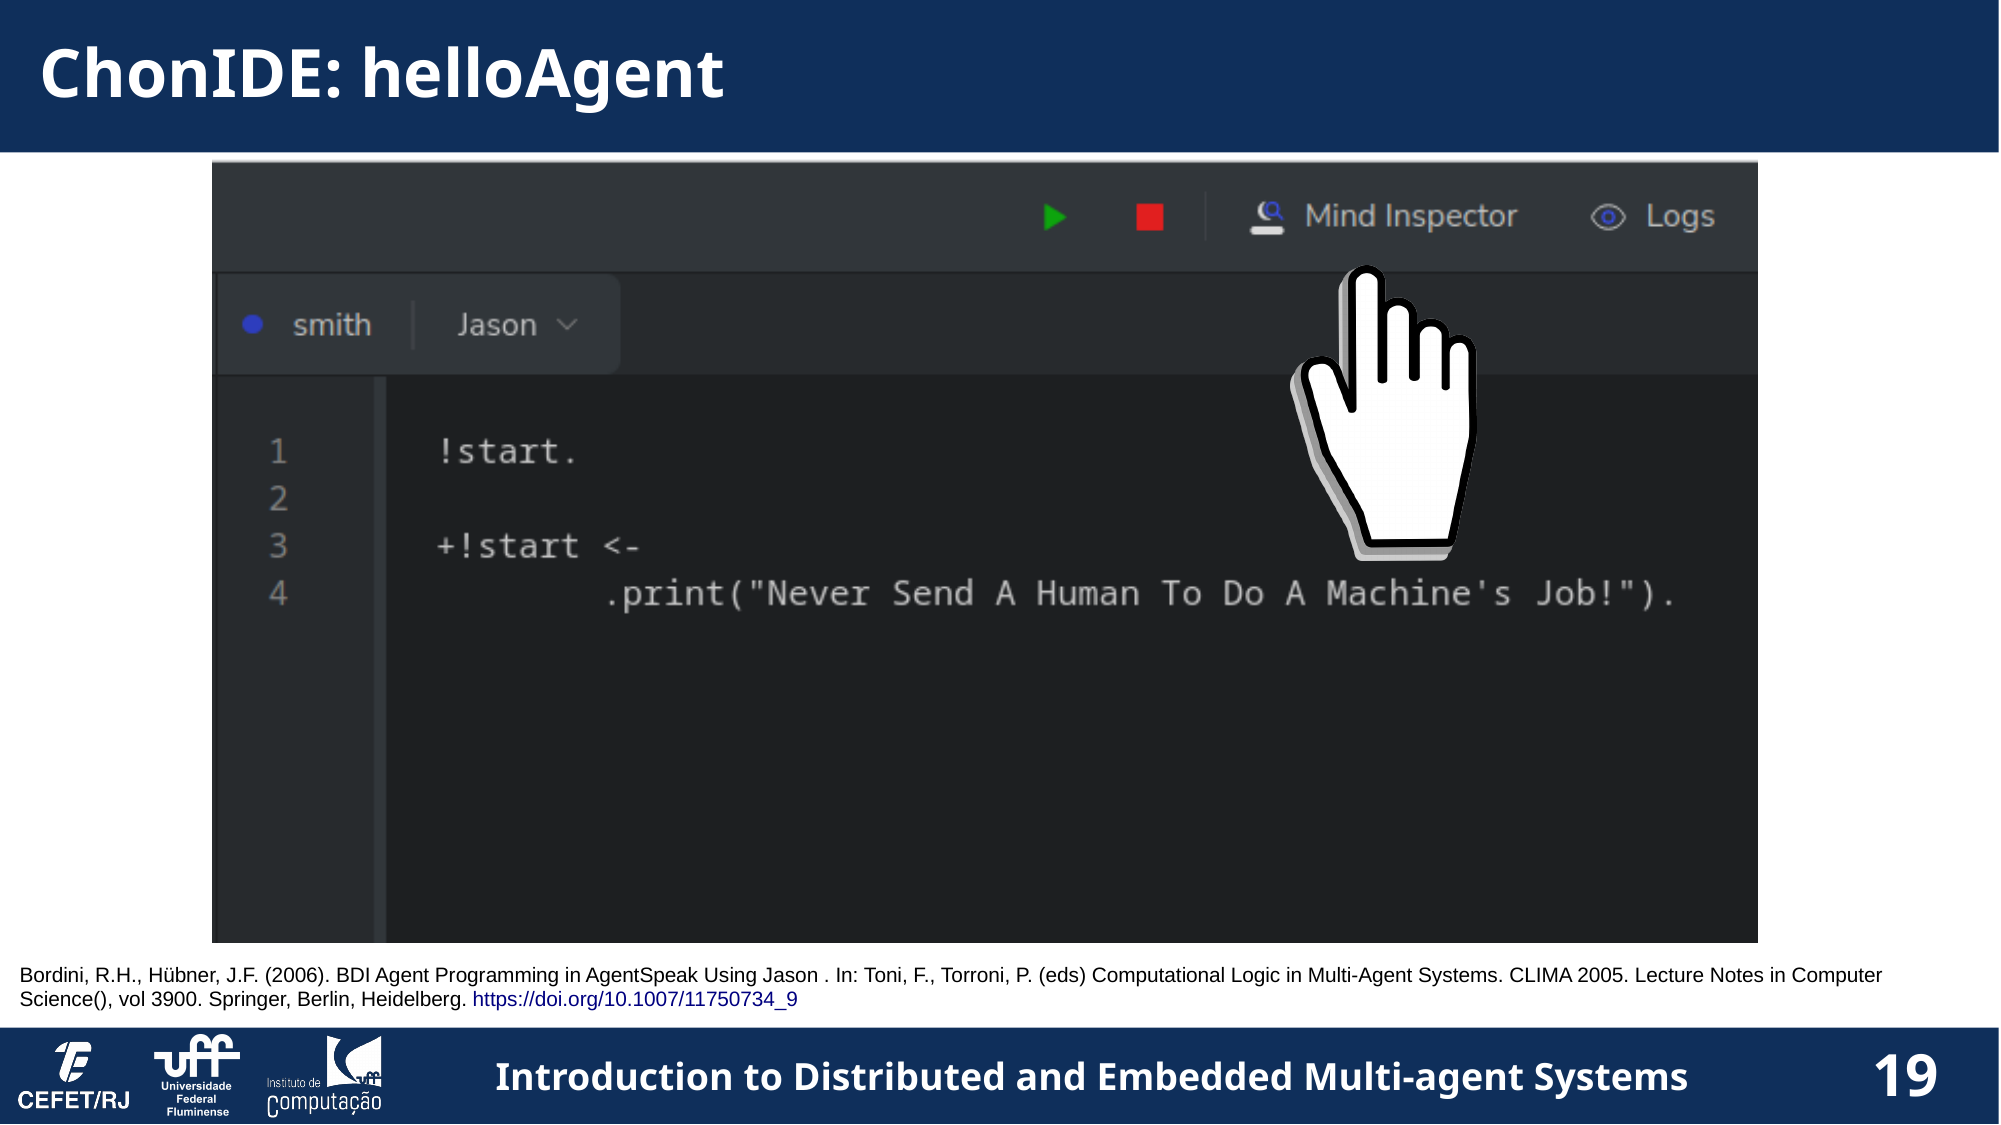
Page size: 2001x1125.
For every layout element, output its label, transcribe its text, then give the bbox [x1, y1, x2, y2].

picture [265, 1042, 383, 1118]
picture [18, 1042, 129, 1125]
picture [212, 159, 1758, 943]
text_box Bordini, R.H., Hübner, J.F. (2006). BDI Agent Programming in AgentSpeak Using Jason . In: Toni, F., Torroni, P. (eds) Computational Logic in Multi-Agent Systems. CLIMA 2005. Lecture Notes in Computer Science(), vol 3900. Springer, Berlin, Heidelberg. https://doi.org/10.1007/11750734_9 [4, 956, 1979, 1042]
text_box ChonIDE: helloAgent [25, 23, 1998, 116]
picture [153, 1042, 241, 1121]
